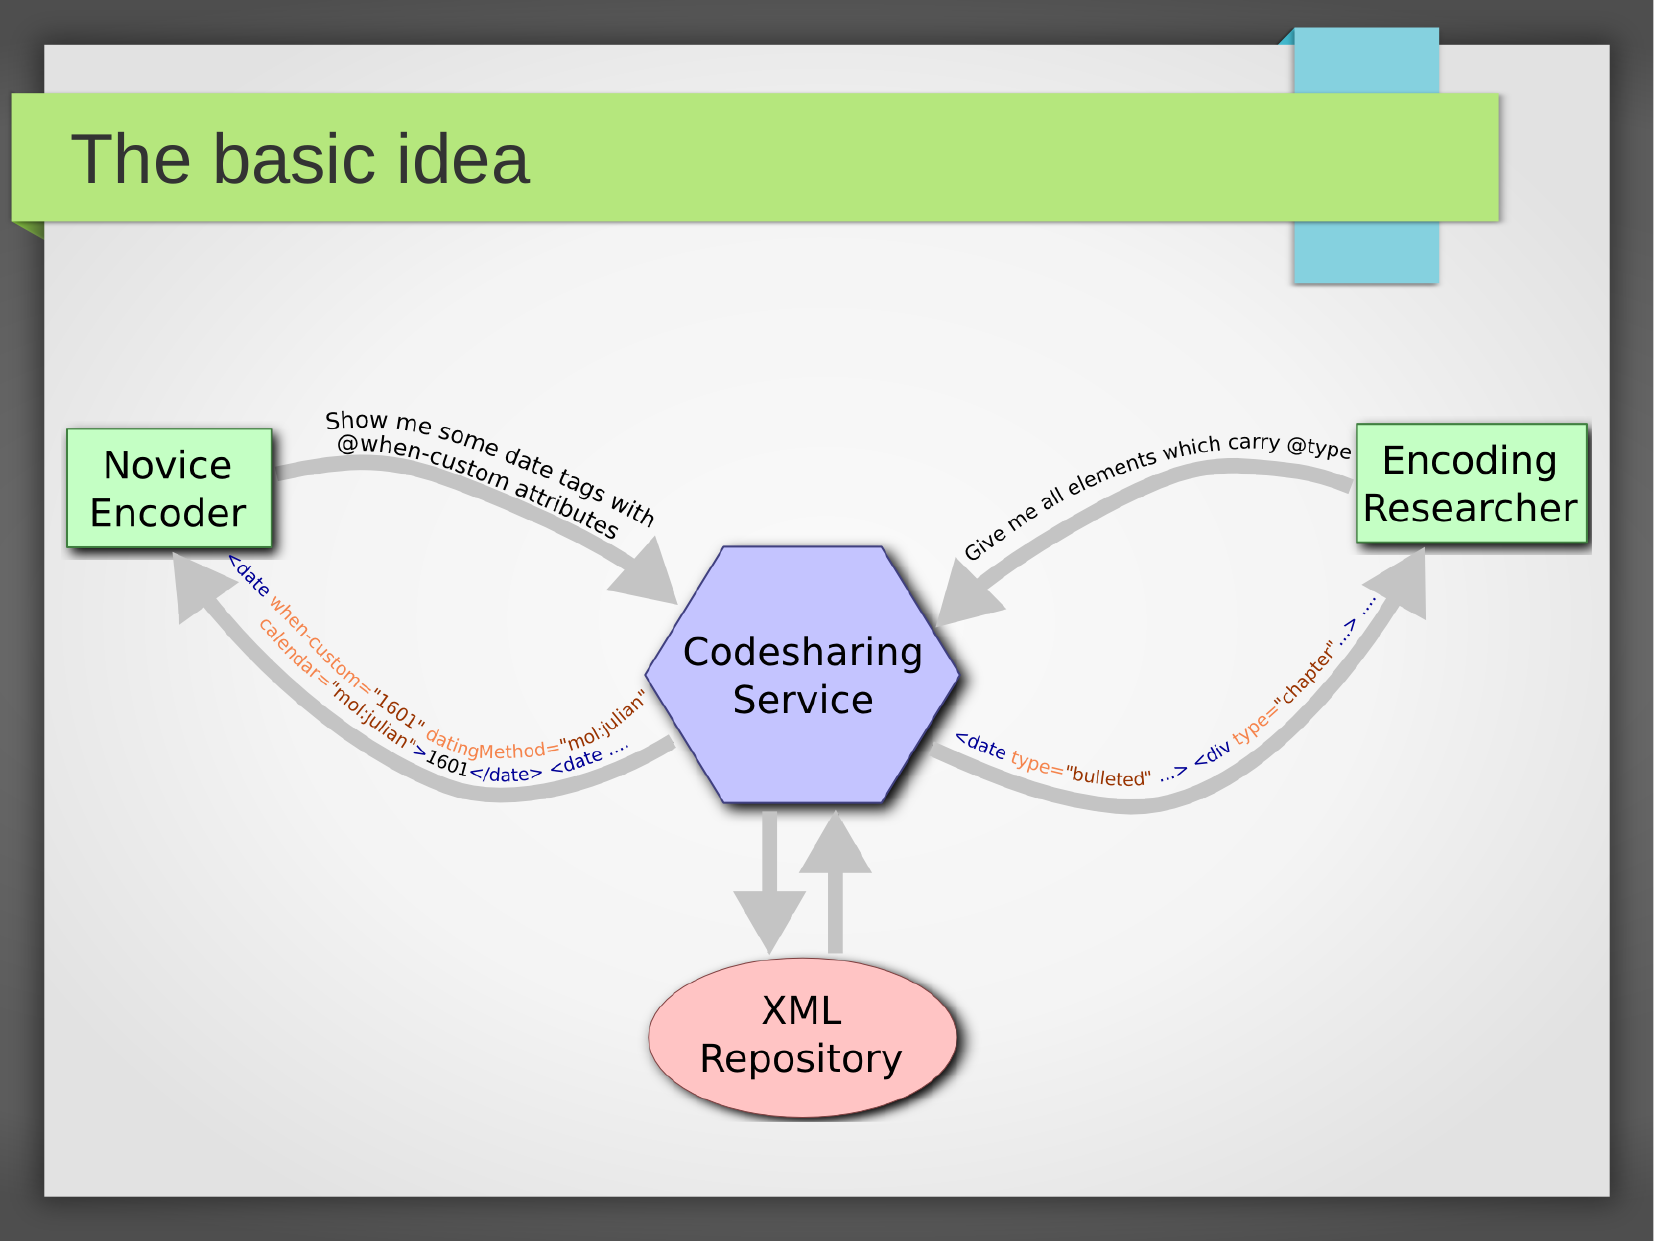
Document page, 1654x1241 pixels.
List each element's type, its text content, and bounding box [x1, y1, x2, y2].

title The basic idea [70, 106, 1229, 213]
picture [0, 0, 1654, 1241]
